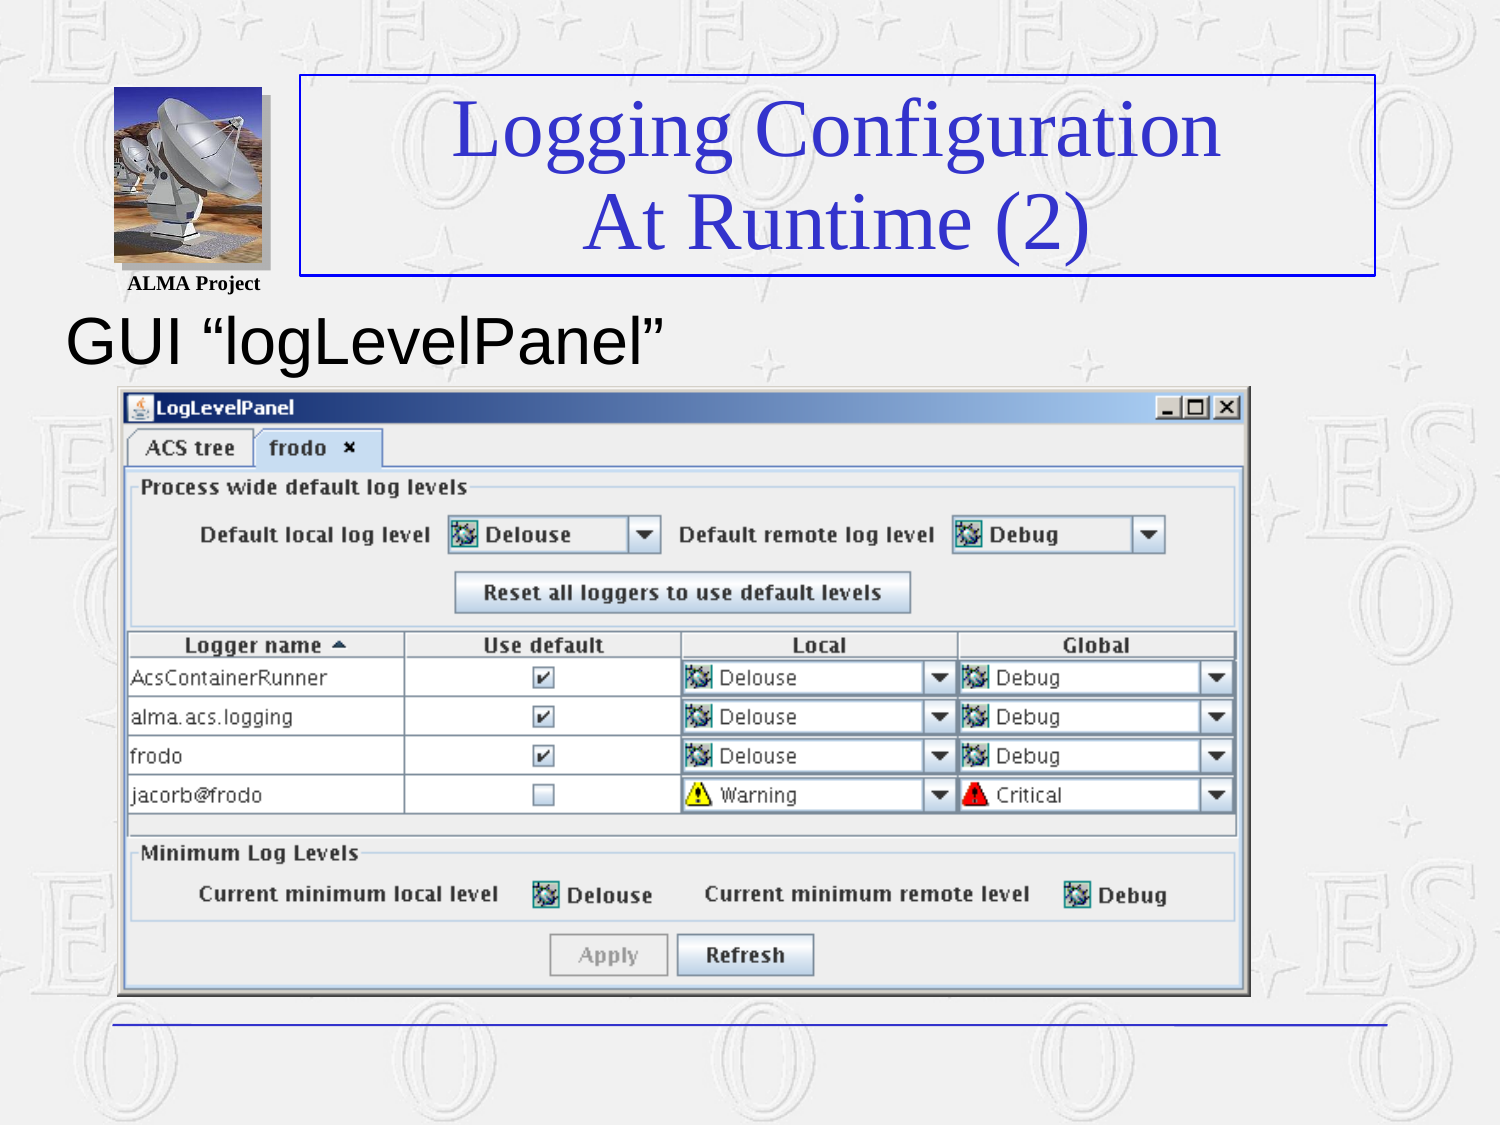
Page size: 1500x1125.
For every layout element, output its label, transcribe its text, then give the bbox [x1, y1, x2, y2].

picture [0, 0, 1500, 1125]
title Logging Configuration At Runtime (2) [299, 74, 1375, 276]
list GUI “logLevelPanel” [46, 304, 1477, 1027]
